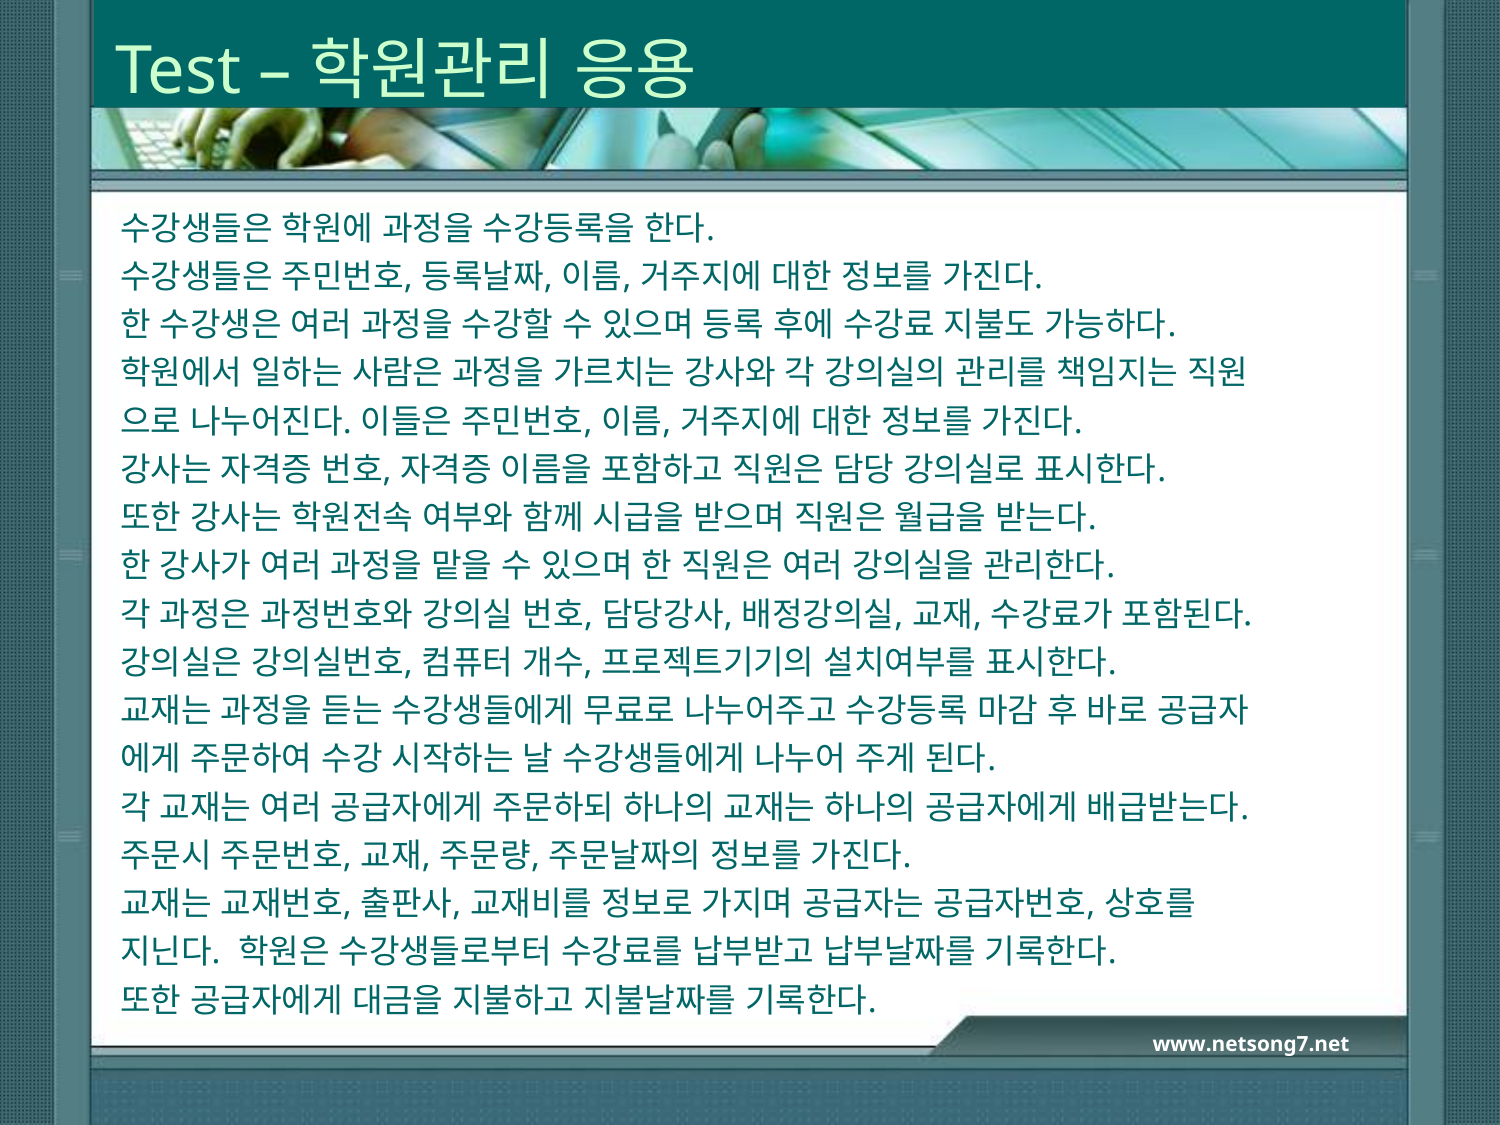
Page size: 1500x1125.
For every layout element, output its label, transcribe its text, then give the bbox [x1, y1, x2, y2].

picture [0, 0, 1500, 1125]
title Test – 학원관리 응용 [100, 19, 1400, 102]
text_box www.netsong7.net [986, 1023, 1365, 1062]
text_box 수강생들은 학원에 과정을 수강등록을 한다. 수강생들은 주민번호, 등록날짜, 이름, 거주지에 대한 정보를 가진다. 한 수강생은 여러 과정을 수강할 수 있으며 등록 후에 수강료 지불도 가능하다. 학원에서 일하는 사람은 과정을 가르치는 강사와 각 강의실의 관리를 책임지는 직원 으로 나누어진다. 이들은 주민번호, 이름, 거주지에 대한 정보를 가진다. 강사는 자격증 번호, 자격증 이름을 포함하고 직원은 담당 강의실로 표시한다. 또한 강사는 학원전속 여부와 함께 시급을 받으며 직원은 월급을 받는다. 한 강사가 여러 과정을 맡을 수 있으며 한 직원은 여러 강의실을 관리한다. 각 과정은 과정번호와 강의실 번호, 담당강사, 배정강의실, 교재, 수강료가 포함된다. 강의실은 강의실번호, 컴퓨터 개수, 프로젝트기기의 설치여부를 표시한다. 교재는 과정을 듣는 수강생들에게 무료로 나누어주고 수강등록 마감 후 바로 공급자 에게 주문하여 수강 시작하는 날 수강생들에게 나누어 주게 된다. 각 교재는 여러 공급자에게 주문하되 하나의 교재는 하나의 공급자에게 배급받는다. 주문시 주문번호, 교재, 주문량, 주문날짜의 정보를 가진다. 교재는 교재번호, 출판사, 교재비를 정보로 가지며 공급자는 공급자번호, 상호를 지닌다. 학원은 수강생들로부터 수강료를 납부받고 납부날짜를 기록한다. 또한 공급자에게 대금을 지불하고 지불날짜를 기록한다. [105, 199, 1395, 1020]
